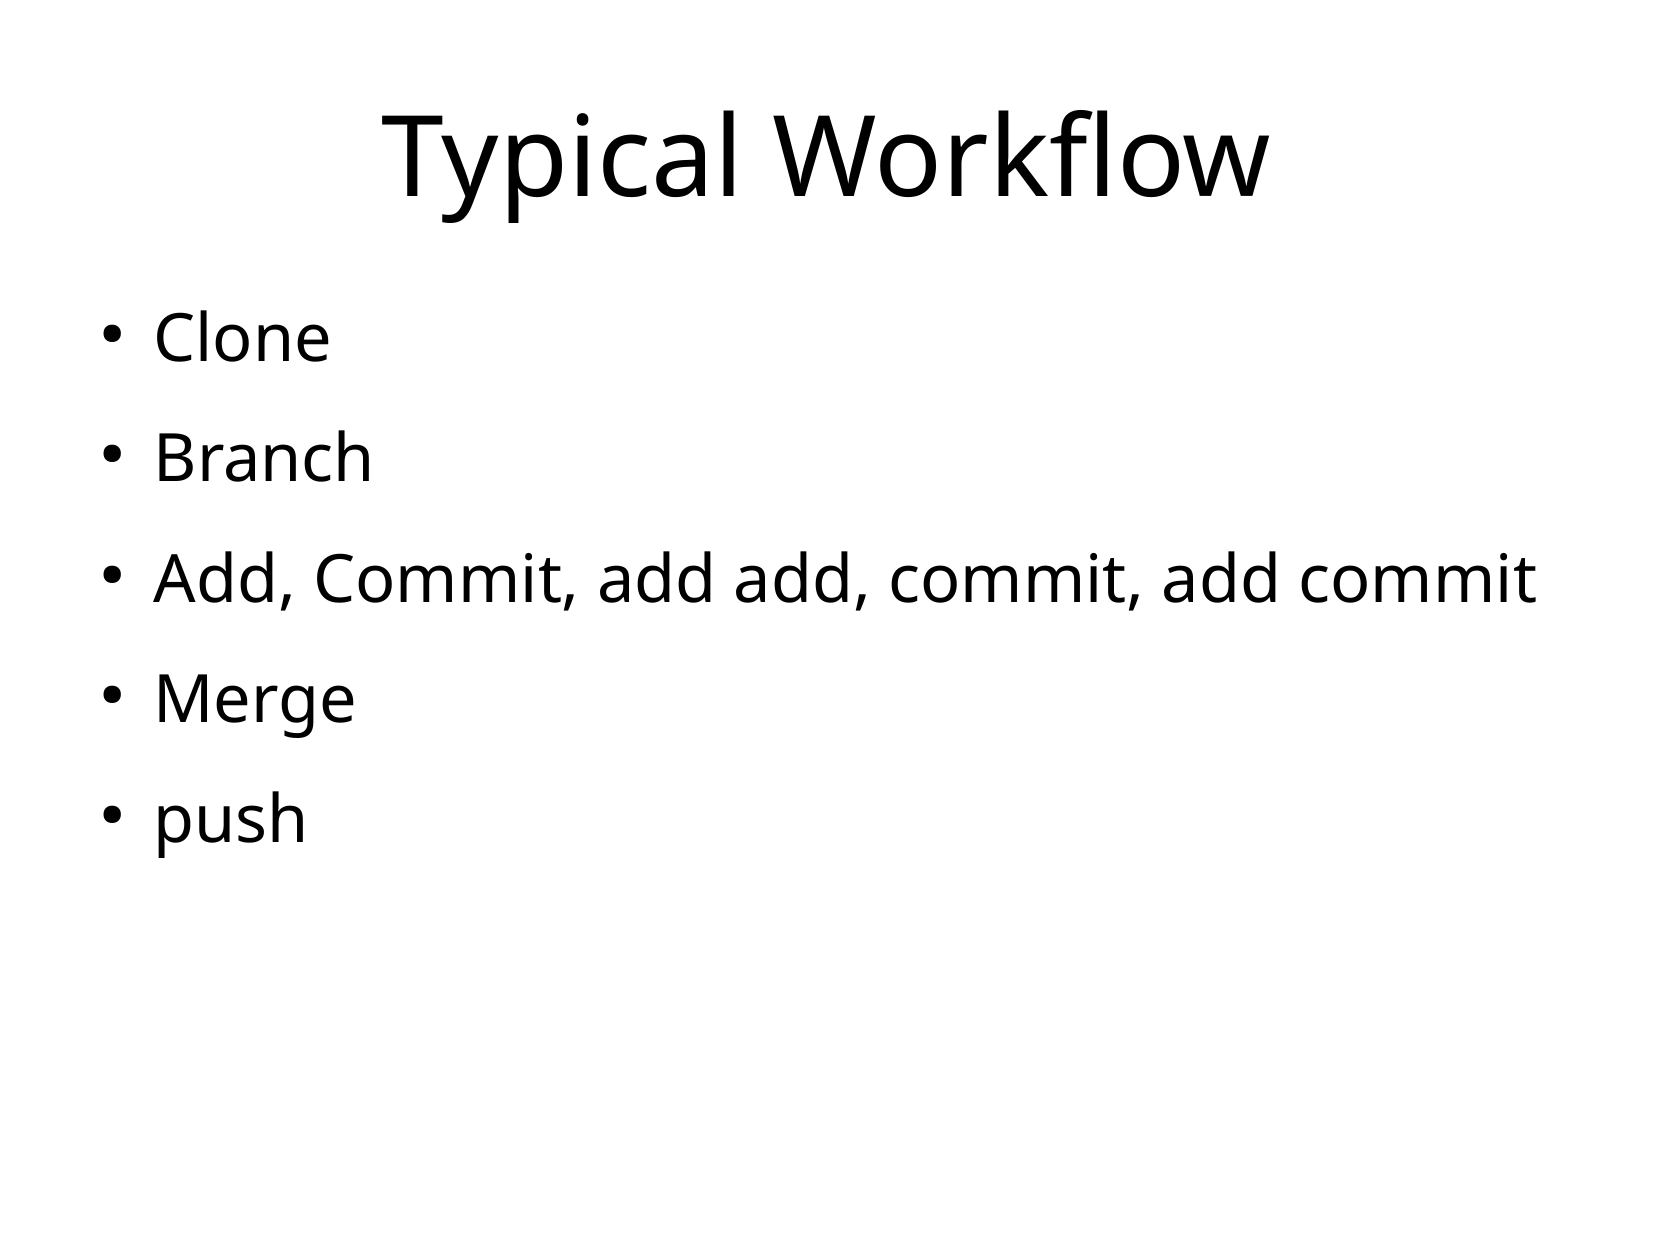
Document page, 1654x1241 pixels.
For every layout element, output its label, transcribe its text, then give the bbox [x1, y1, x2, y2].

title Typical Workflow [82, 49, 1571, 257]
list Clone Branch Add, Commit, add add, commit, add commit Merge push [82, 290, 1571, 1010]
